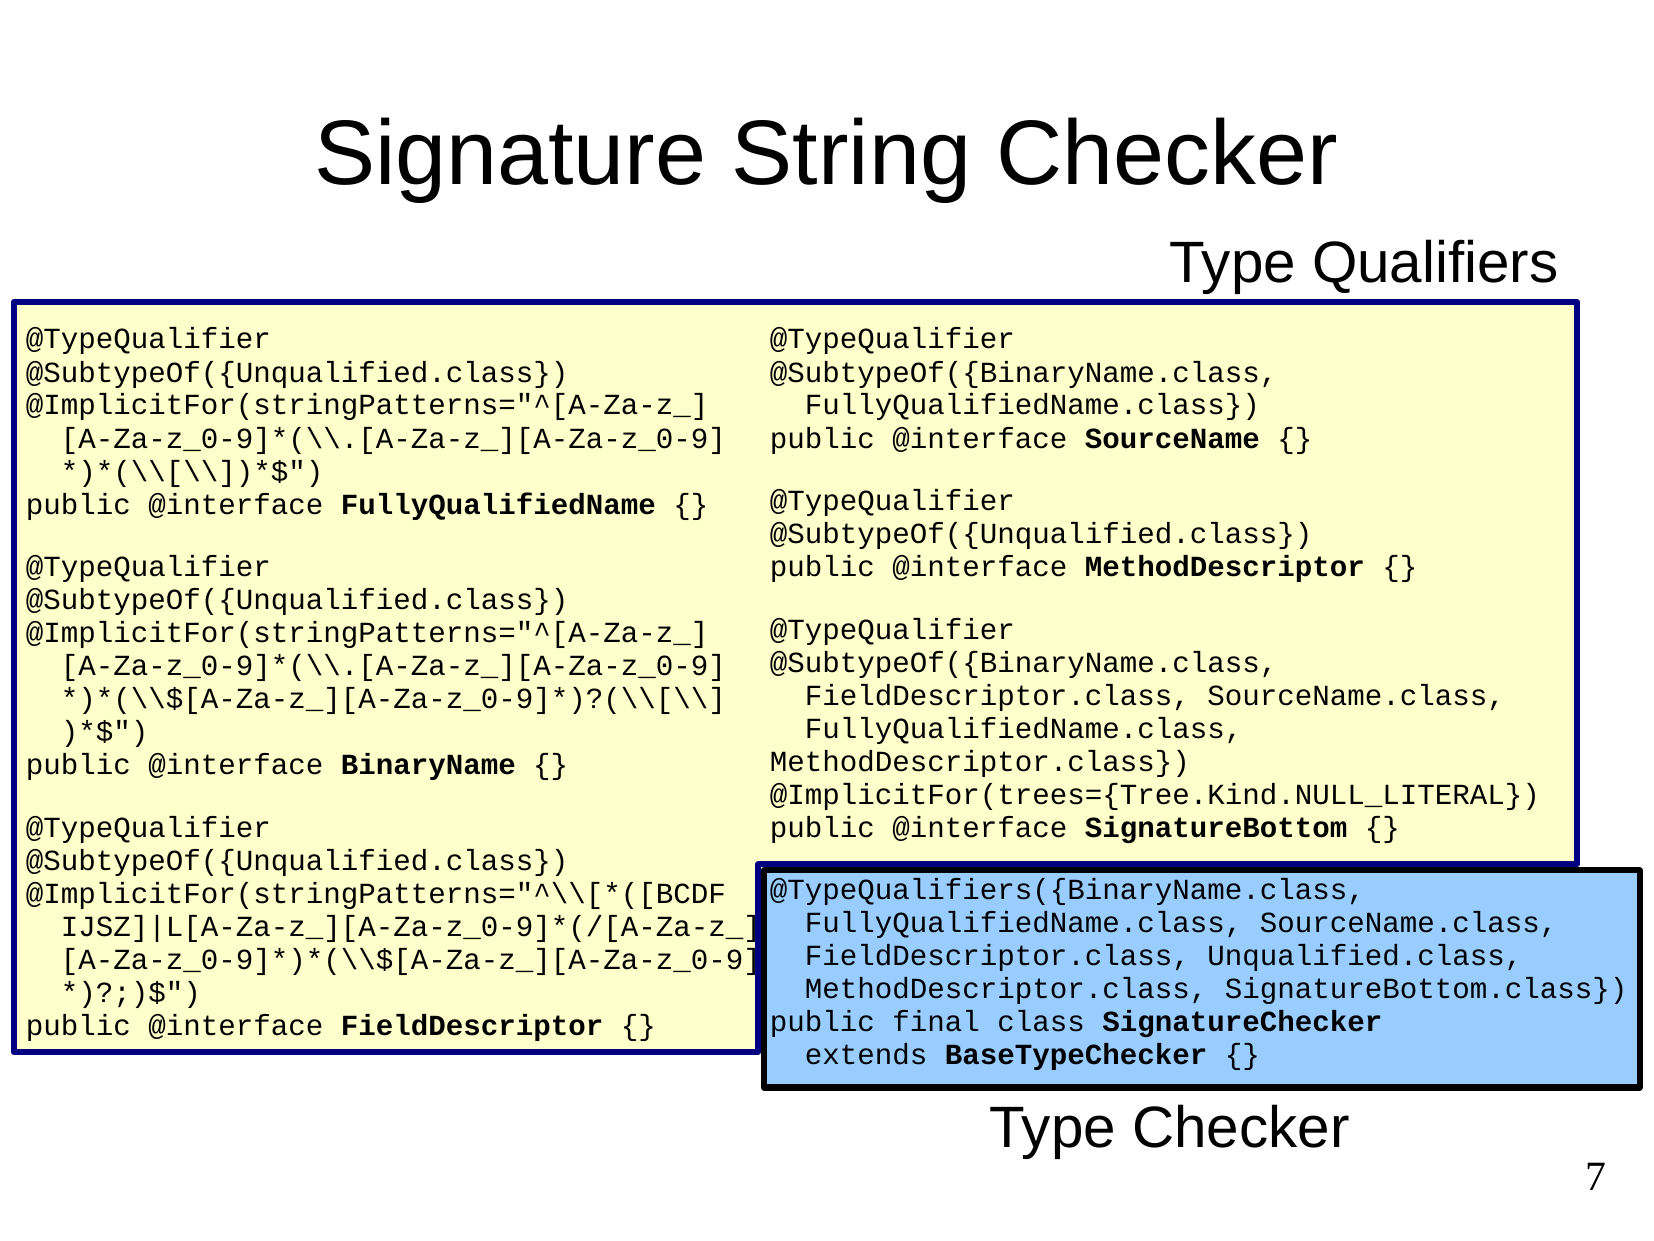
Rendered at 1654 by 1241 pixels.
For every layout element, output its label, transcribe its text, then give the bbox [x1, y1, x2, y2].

text_box [763, 1045, 1640, 1088]
list @TypeQualifier @SubtypeOf({Unqualified.class}) @ImplicitFor(stringPatterns="^[A-Za-z_] [A-Za-z_0-9]*(\\.[A-Za-z_][A-Za-z_0-9] *)*(\\[\\])*$") public @interface FullyQualifiedName {} @TypeQualifier @SubtypeOf({Unqualified.class}) @ImplicitFor(stringPatterns="^[A-Za-z_] [A-Za-z_0-9]*(\\.[A-Za-z_][A-Za-z_0-9] *)*(\\$[A-Za-z_][A-Za-z_0-9]*)?(\\[\\] )*$") public @interface BinaryName {} @TypeQualifier @SubtypeOf({Unqualified.class}) @ImplicitFor(stringPatterns="^\\[*([BCDF IJSZ]|L[A-Za-z_][A-Za-z_0-9]*(/[A-Za-z_] [A-Za-z_0-9]*)*(\\$[A-Za-z_][A-Za-z_0-9] *)?;)$") public @interface FieldDescriptor {} [25, 324, 769, 1045]
title Signature String Checker [82, 56, 1571, 250]
text_box Type Qualifiers [1154, 221, 1574, 302]
text_box [13, 301, 1578, 1052]
text_box Type Checker [975, 1087, 1365, 1168]
list @TypeQualifier @SubtypeOf({BinaryName.class, FullyQualifiedName.class}) public @interface SourceName {} @TypeQualifier @SubtypeOf({Unqualified.class}) public @interface MethodDescriptor {} @TypeQualifier @SubtypeOf({BinaryName.class, FieldDescriptor.class, SourceName.class, FullyQualifiedName.class, MethodDescriptor.class}) @ImplicitFor(trees={Tree.Kind.NULL_LITERAL}) public @interface SignatureBottom {} @TypeQualifiers({BinaryName.class, FullyQualifiedName.class, SourceName.class, FieldDescriptor.class, Unqualified.class, MethodDescriptor.class, SignatureBottom.class}) public final class SignatureChecker extends BaseTypeChecker {} [769, 324, 1654, 1074]
